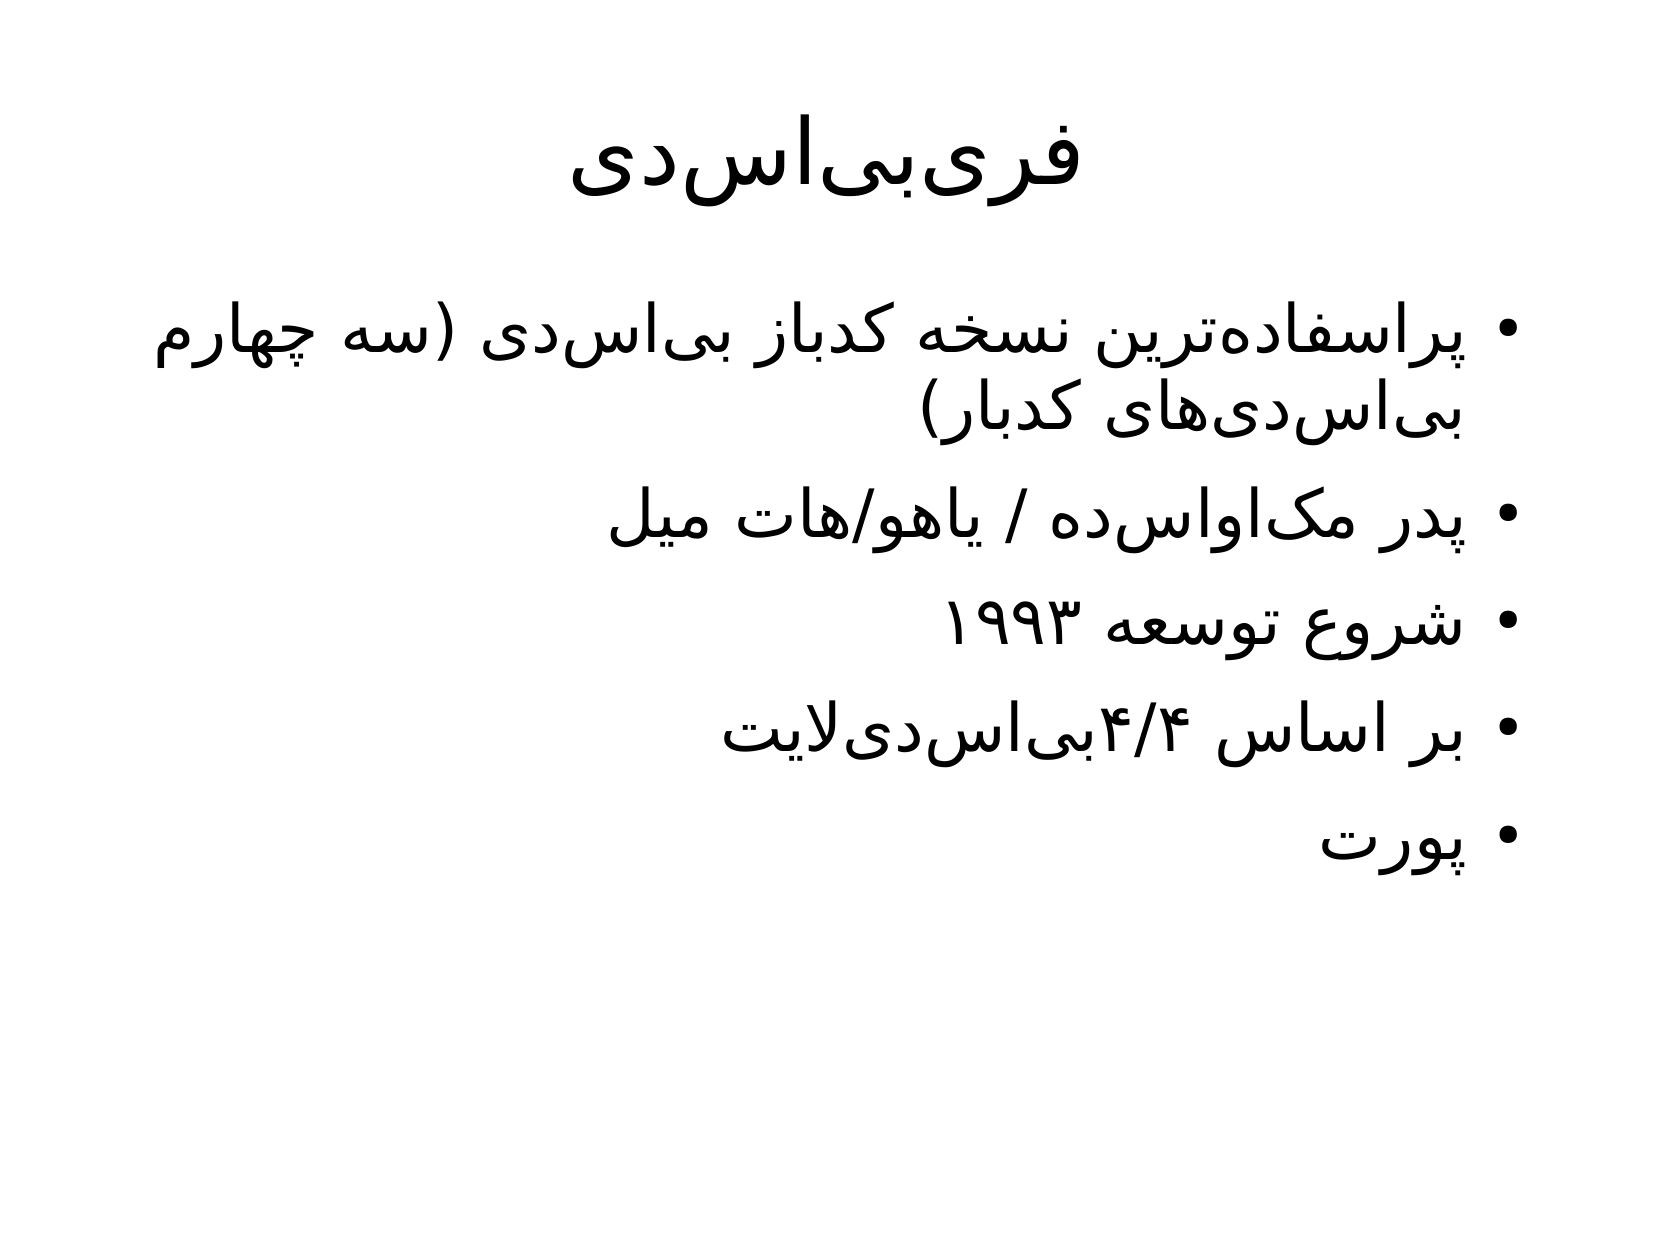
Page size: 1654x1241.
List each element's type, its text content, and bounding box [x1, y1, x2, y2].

list پراسفاده‌ترین نسخه کدباز بی‌اس‌دی (سه چهارم بی‌اس‌دی‌های کدبار) پدر مک‌او‌اس‌ده / یاهو/هات میل شروع توسعه ۱۹۹۳ بر اساس ۴/۴بی‌اس‌دی‌لایت پورت [82, 290, 1538, 1010]
title فری‌بی‌اس‌دی [82, 49, 1571, 257]
